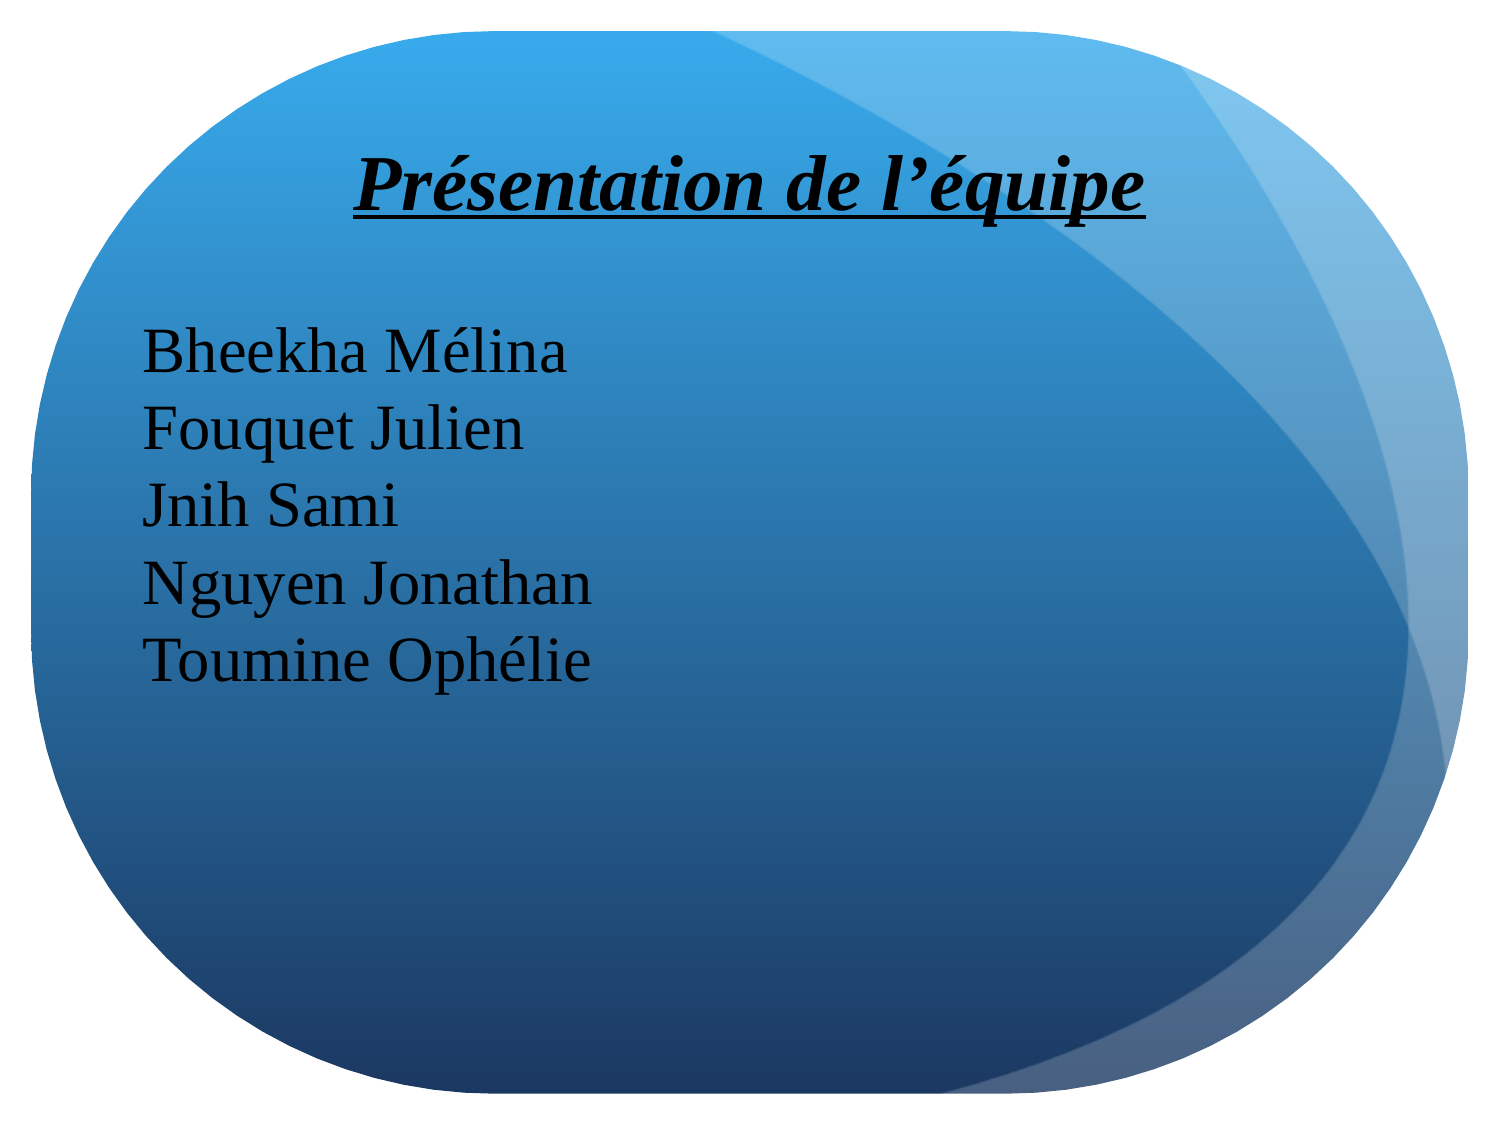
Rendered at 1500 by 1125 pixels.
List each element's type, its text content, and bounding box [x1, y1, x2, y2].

text_box Présentation de l’équipe [127, 62, 1372, 234]
picture [24, 30, 1473, 1094]
text_box Bheekha Mélina Fouquet Julien Jnih Sami Nguyen Jonathan Toumine Ophélie [127, 299, 1372, 991]
